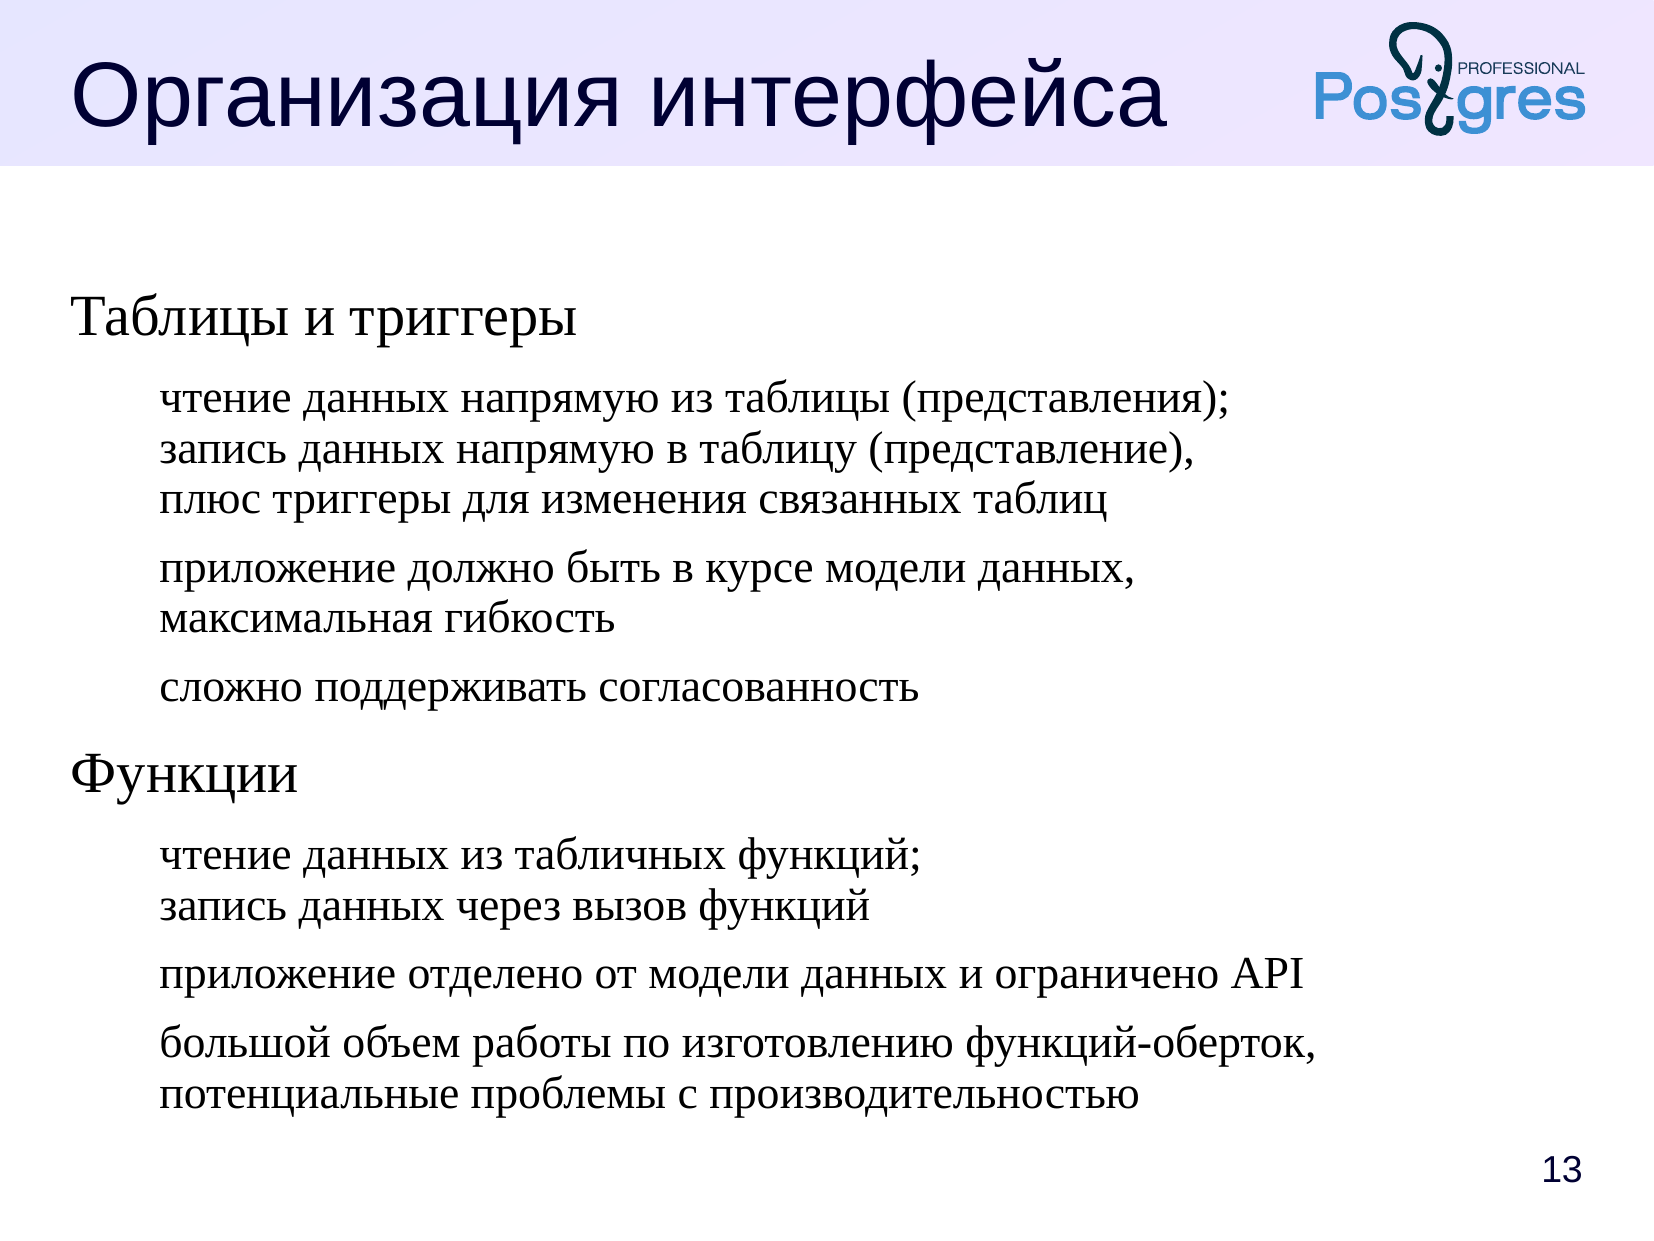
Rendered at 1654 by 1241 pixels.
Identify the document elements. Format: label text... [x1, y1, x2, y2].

list Таблицы и триггеры чтение данных напрямую из таблицы (представления); запись данных напрямую в таблицу (представление), плюс триггеры для изменения связанных таблиц приложение должно быть в курсе модели данных, максимальная гибкость сложно поддерживать согласованность Функции чтение данных из табличных функций; запись данных через вызов функций приложение отделено от модели данных и ограничено API большой объем работы по изготовлению функций-оберток, потенциальные проблемы с производительностью [70, 283, 1583, 1134]
title Организация интерфейса [70, 43, 1241, 147]
